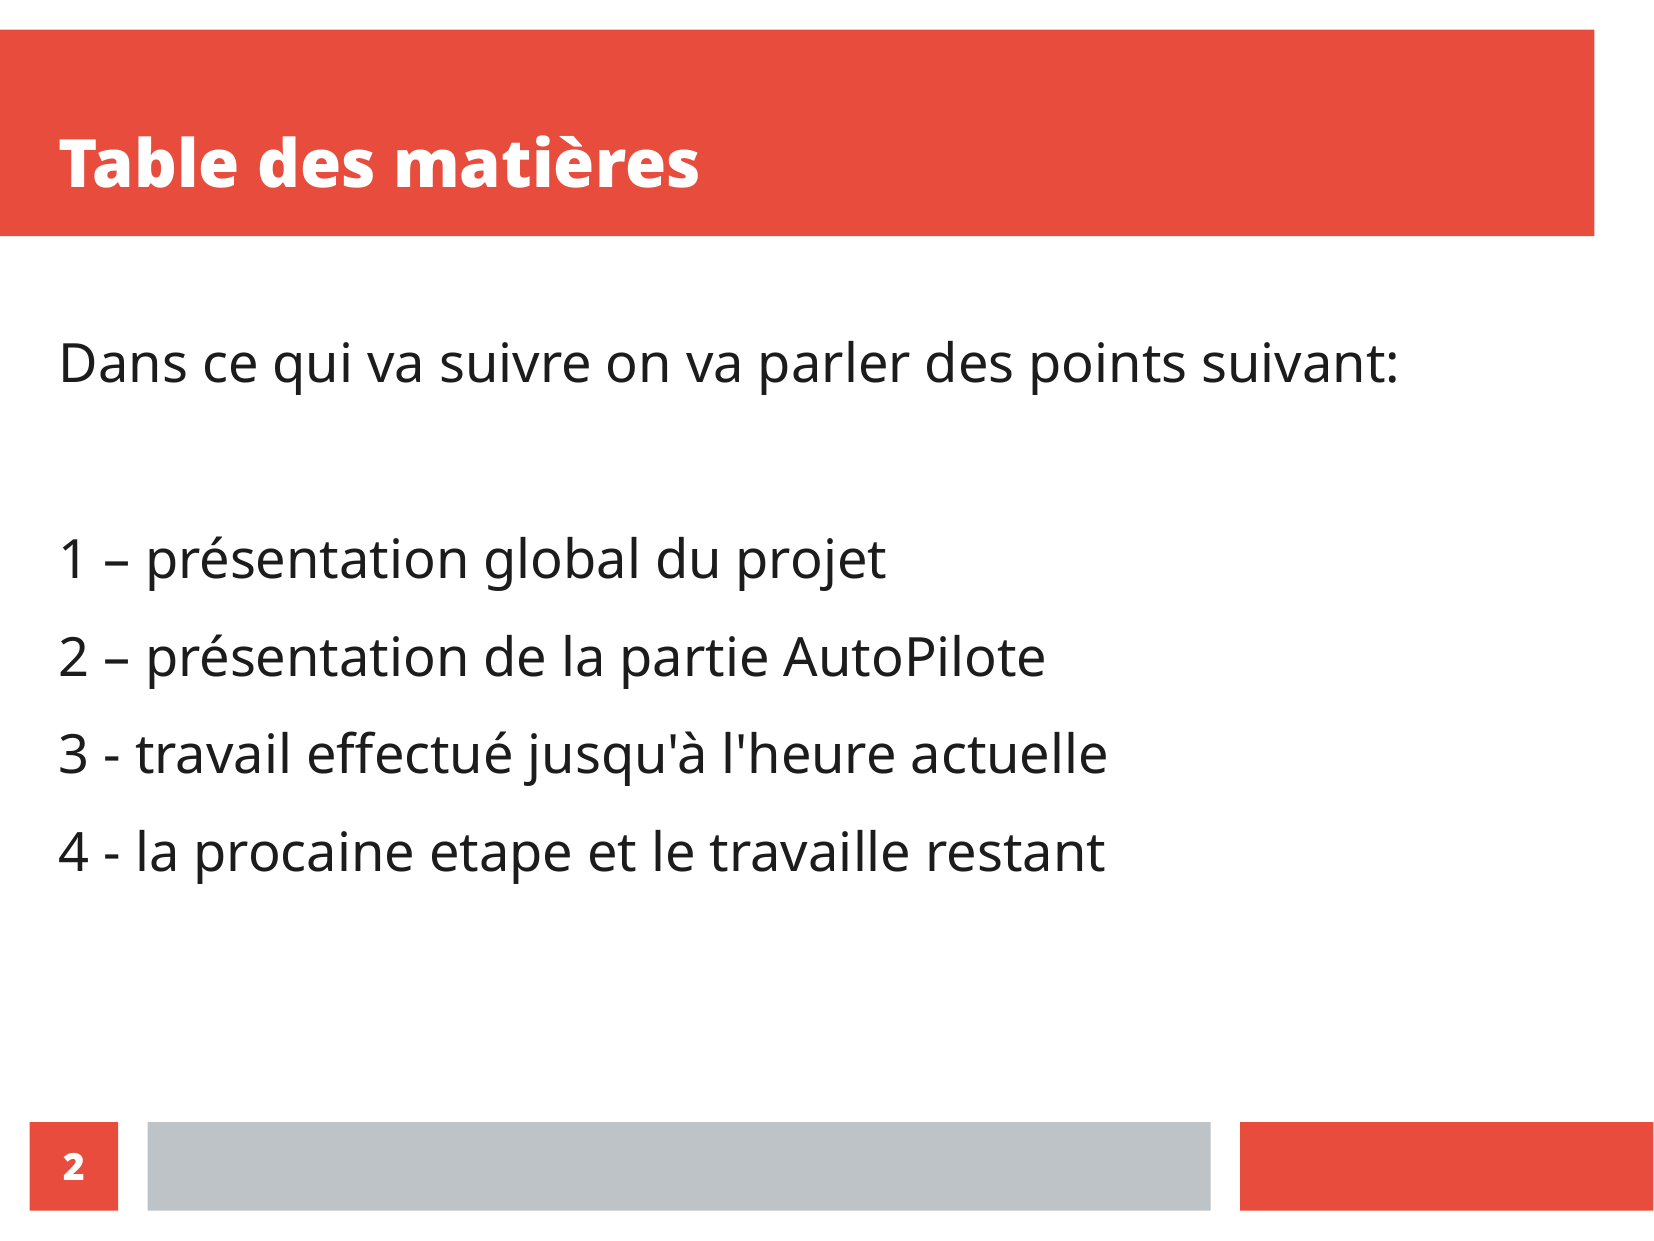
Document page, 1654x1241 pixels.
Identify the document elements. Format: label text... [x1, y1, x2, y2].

list Dans ce qui va suivre on va parler des points suivant: 1 – présentation global du projet 2 – présentation de la partie AutoPilote 3 - travail effectué jusqu'à l'heure actuelle 4 - la procaine etape et le travaille restant [59, 324, 1565, 1093]
title Table des matières [59, 59, 1595, 207]
